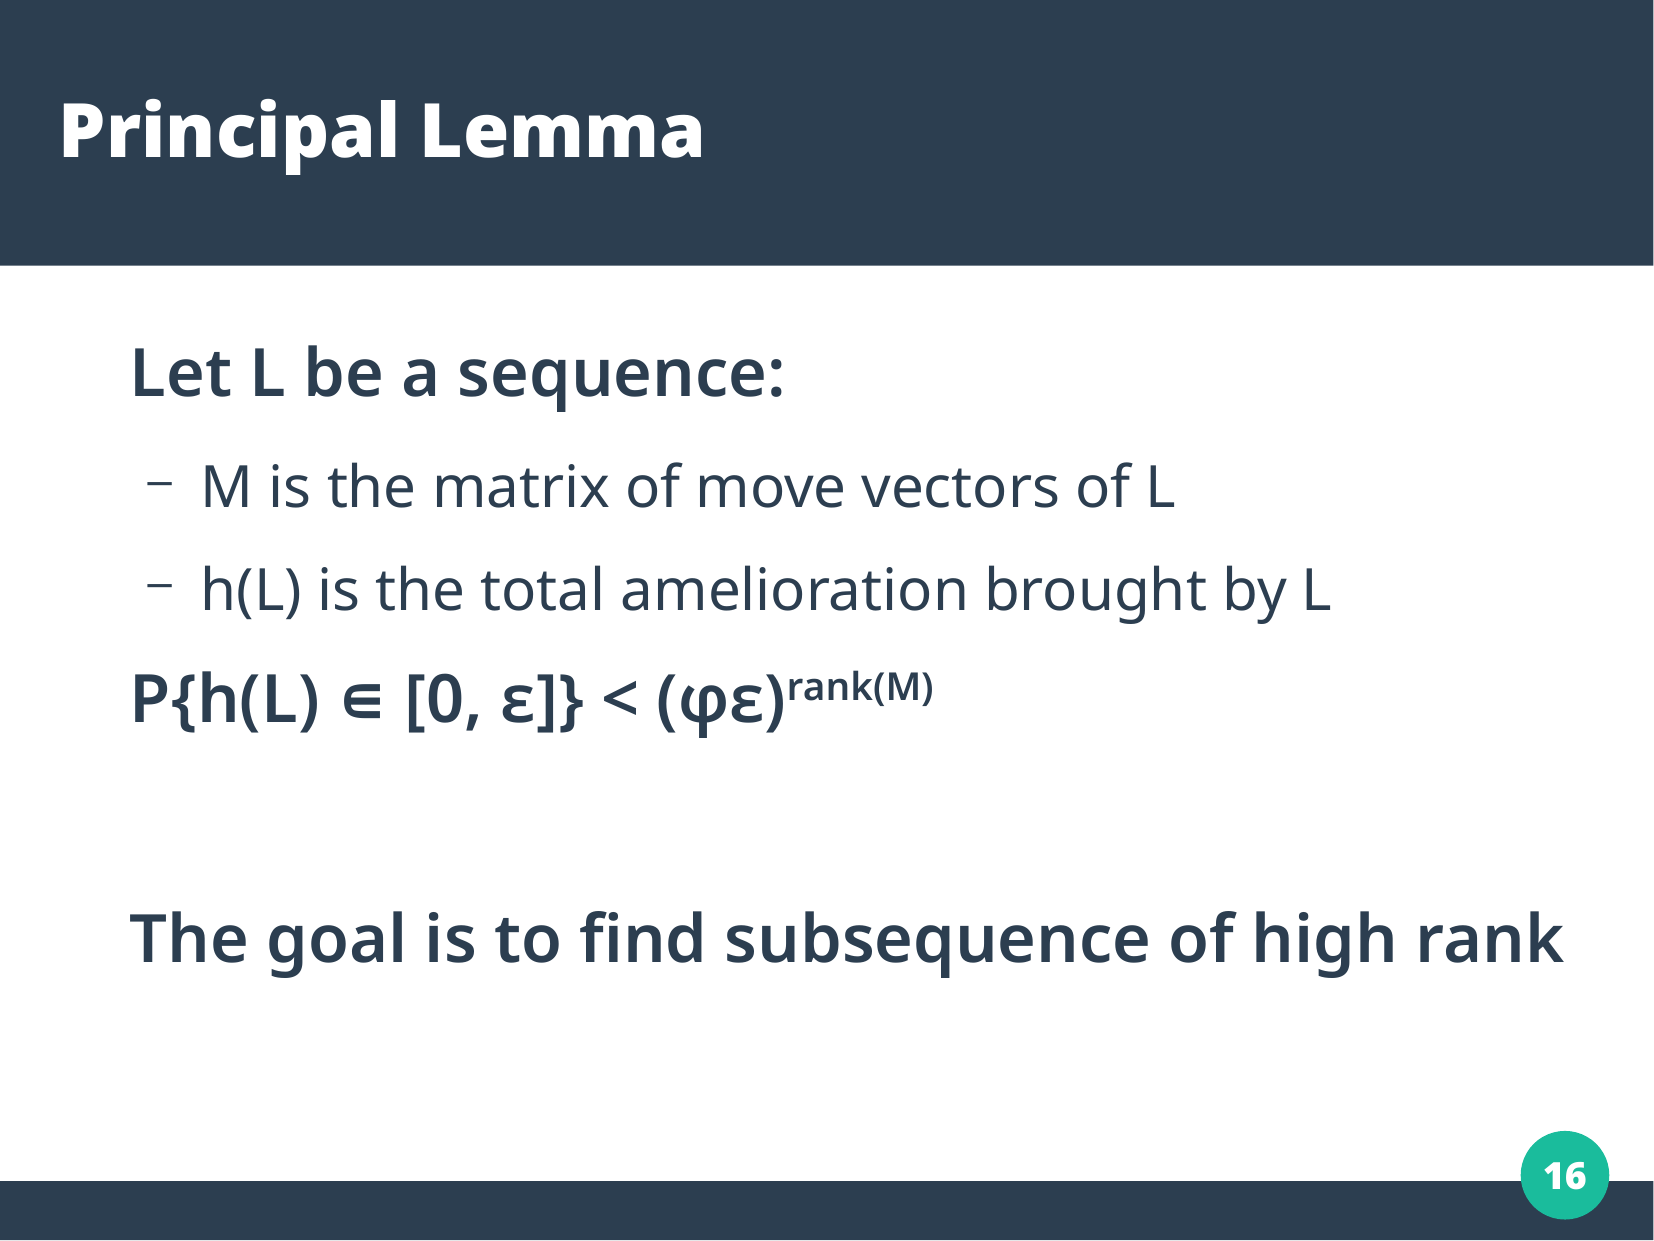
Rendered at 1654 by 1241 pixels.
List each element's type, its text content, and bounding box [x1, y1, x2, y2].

list Let L be a sequence: M is the matrix of move vectors of L h(L) is the total amelioration brought by L P{h(L) ∊ [0, ε]} < (φε)rank(M) The goal is to find subsequence of high rank [59, 324, 1595, 1152]
title Principal Lemma [59, 49, 1595, 207]
